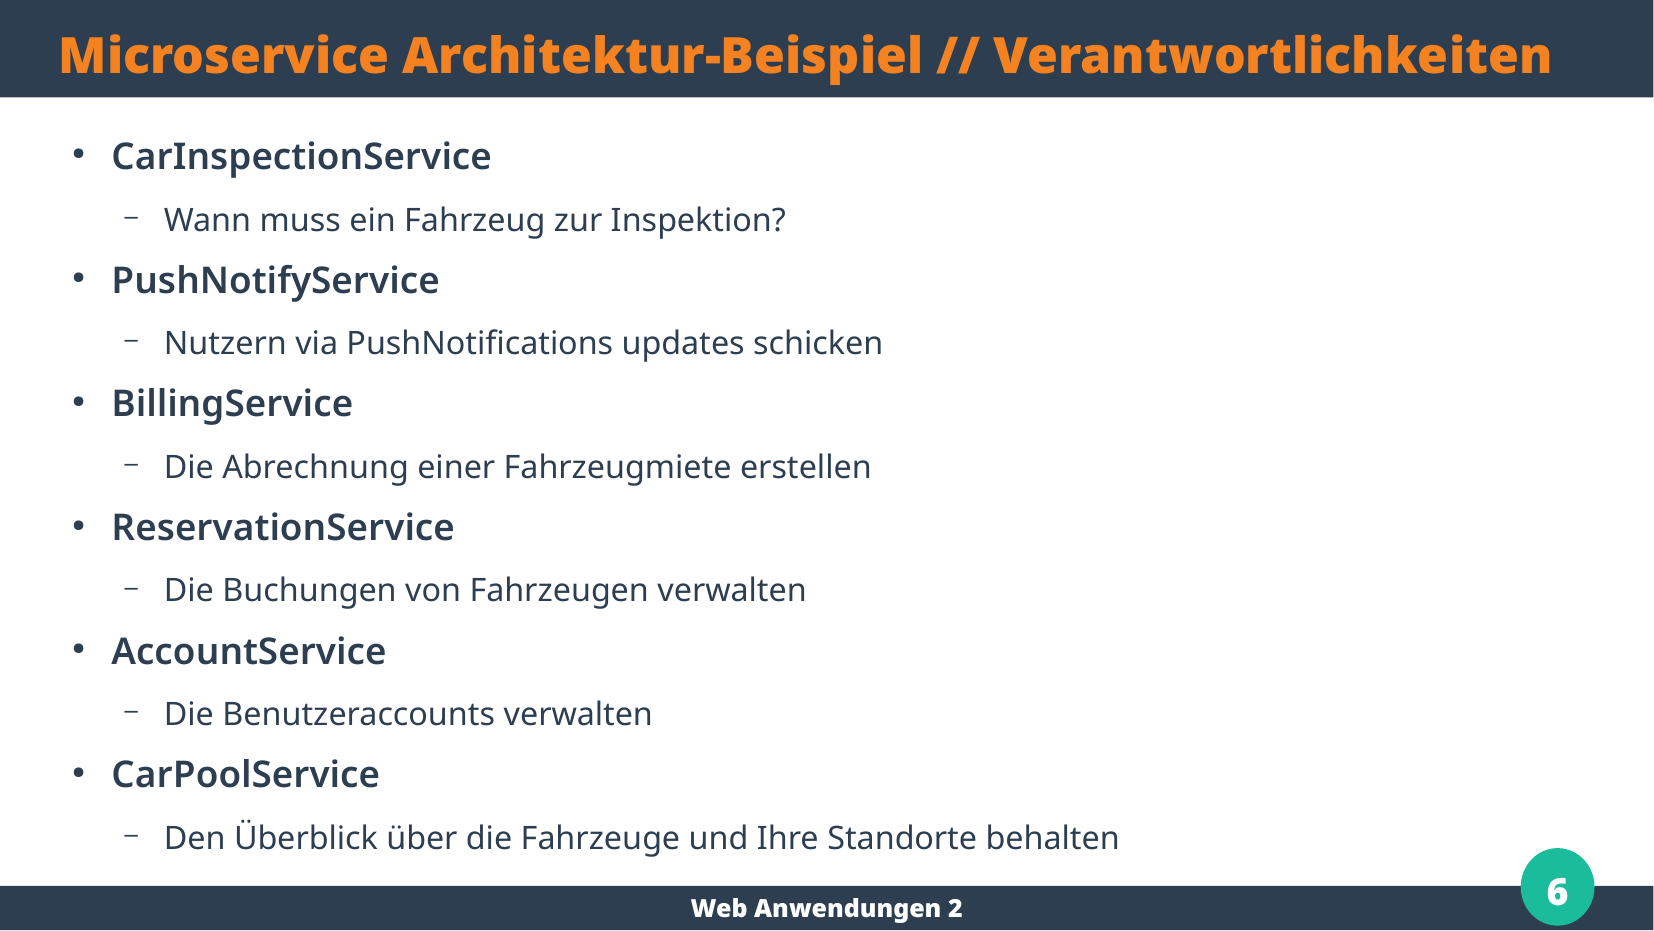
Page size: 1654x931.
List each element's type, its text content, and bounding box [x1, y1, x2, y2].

title Microservice Architektur-Beispiel // Verantwortlichkeiten [59, 8, 1595, 89]
list CarInspectionService Wann muss ein Fahrzeug zur Inspektion? PushNotifyService Nutzern via PushNotifications updates schicken BillingService Die Abrechnung einer Fahrzeugmiete erstellen ReservationService Die Buchungen von Fahrzeugen verwalten AccountService Die Benutzeraccounts verwalten CarPoolService Den Überblick über die Fahrzeuge und Ihre Standorte behalten [59, 129, 1595, 864]
